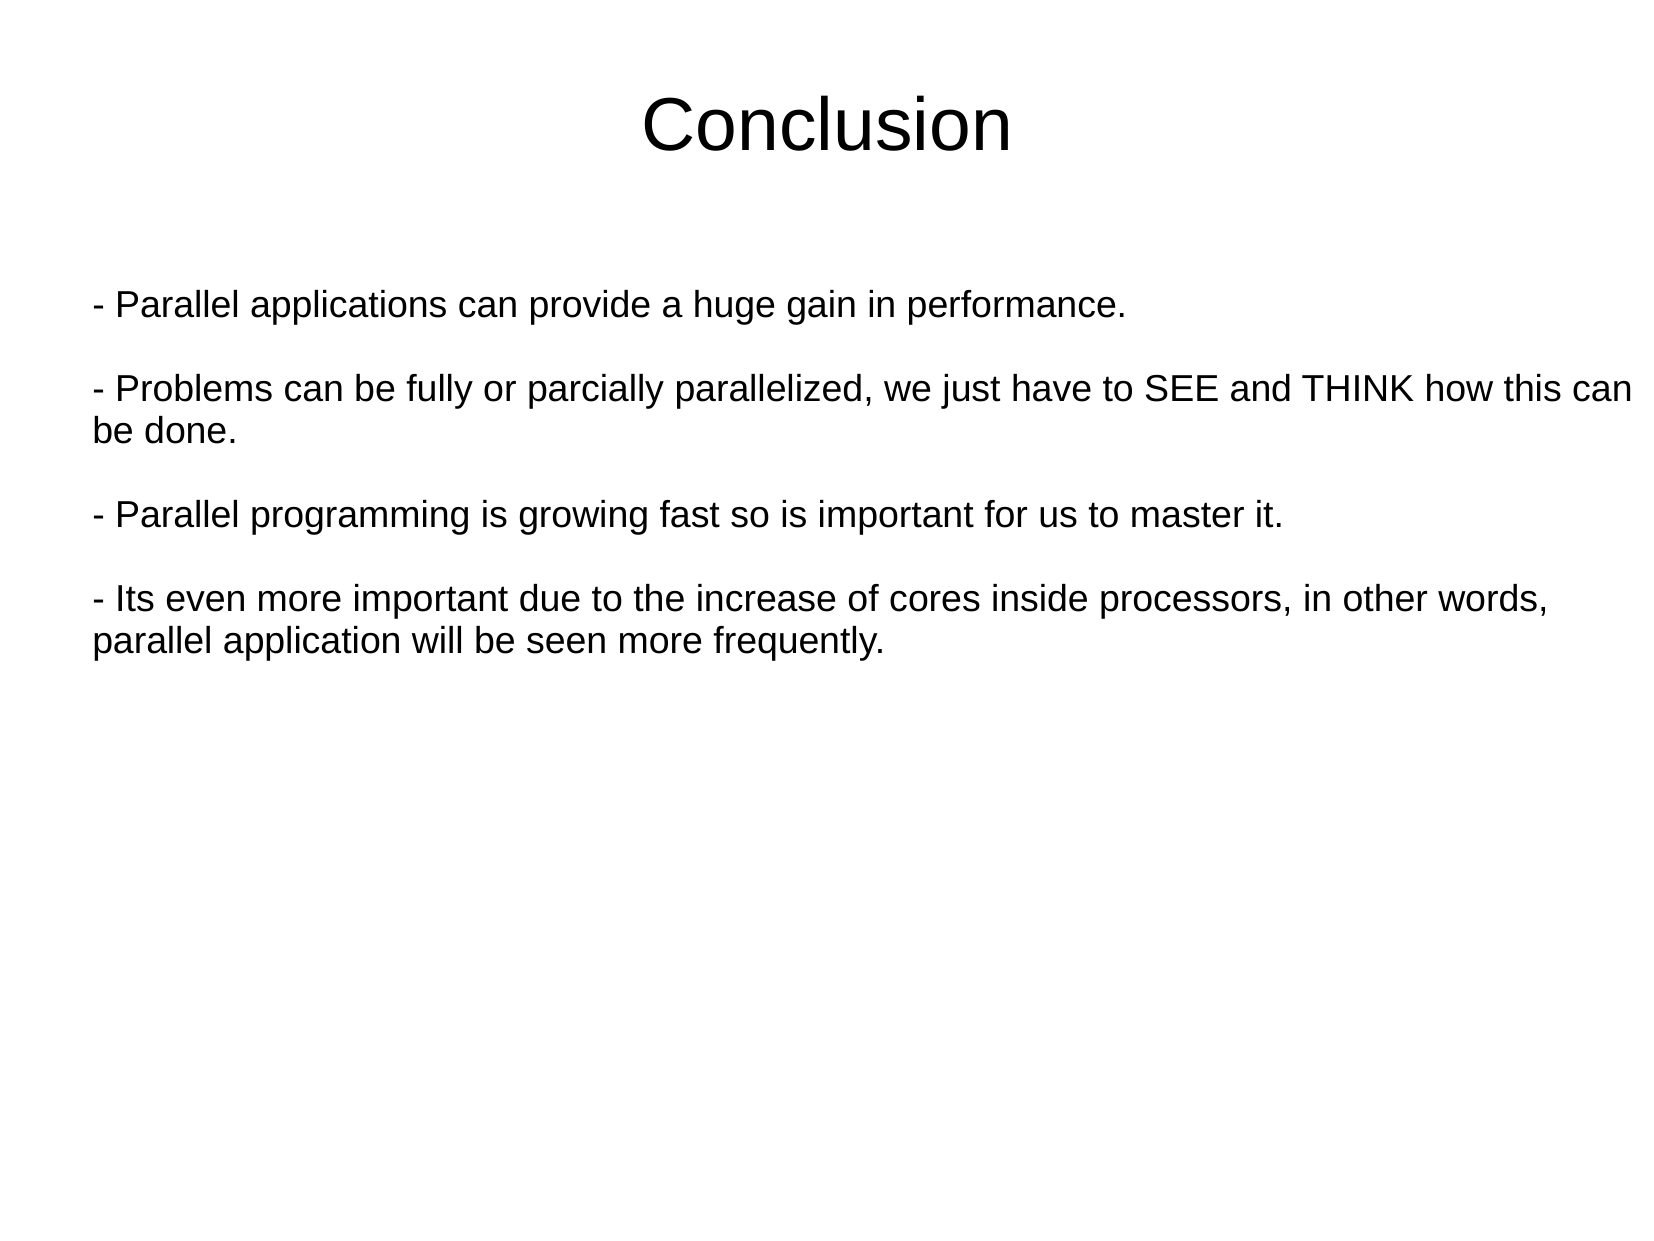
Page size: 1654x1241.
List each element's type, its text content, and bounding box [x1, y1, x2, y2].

text_box Conclusion [2, 75, 1652, 174]
text_box - Parallel applications can provide a huge gain in performance. - Problems can be fully or parcially parallelized, we just have to SEE and THINK how this can be done. - Parallel programming is growing fast so is important for us to master it. - Its even more important due to the increase of cores inside processors, in other words, parallel application will be seen more frequently. [2, 275, 1652, 1013]
